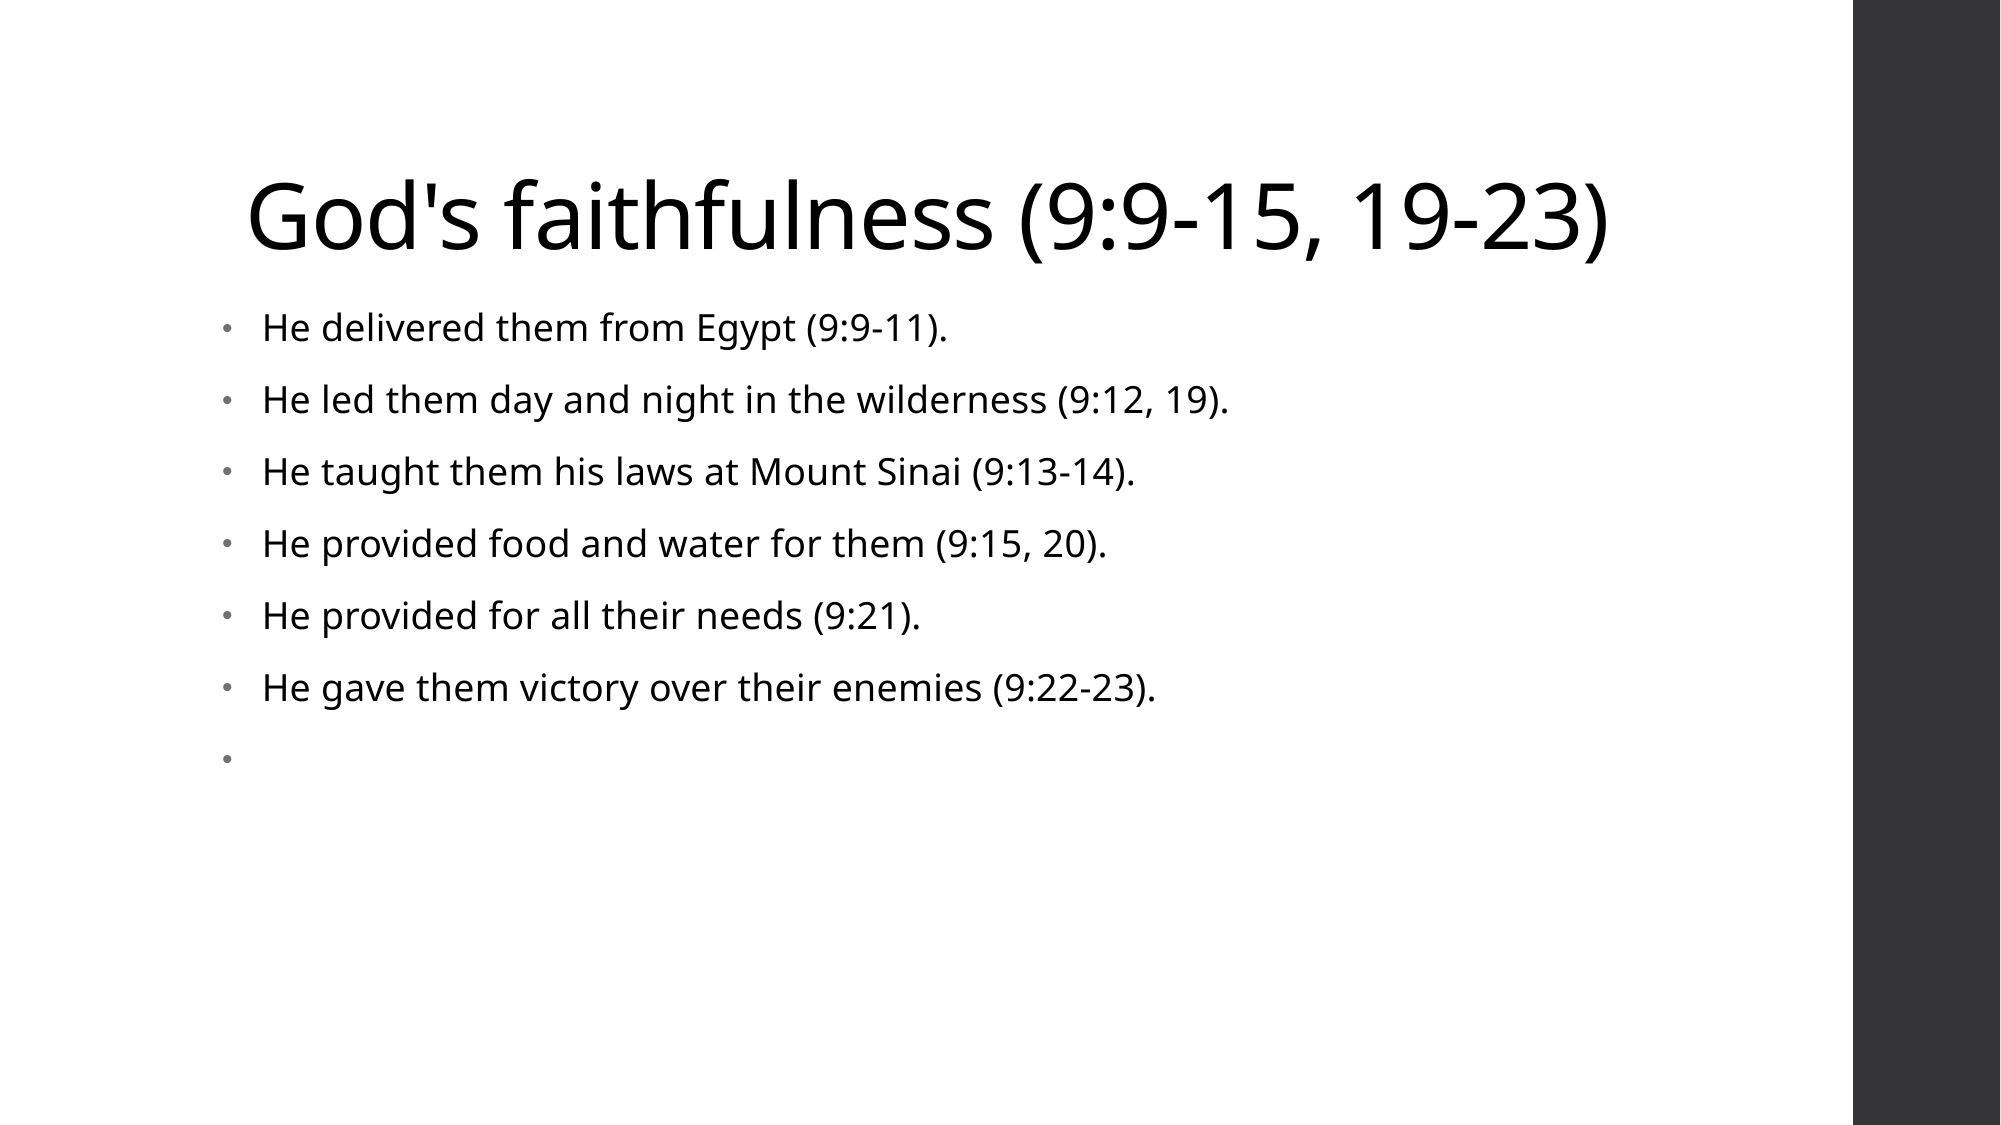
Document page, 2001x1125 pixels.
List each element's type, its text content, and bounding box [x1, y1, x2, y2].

list He delivered them from Egypt (9:9-11). He led them day and night in the wilderness (9:12, 19). He taught them his laws at Mount Sinai (9:13-14). He provided food and water for them (9:15, 20). He provided for all their needs (9:21). He gave them victory over their enemies (9:22-23). [206, 299, 1617, 1014]
title God's faithfulness (9:9-15, 19-23) [206, 60, 1797, 278]
